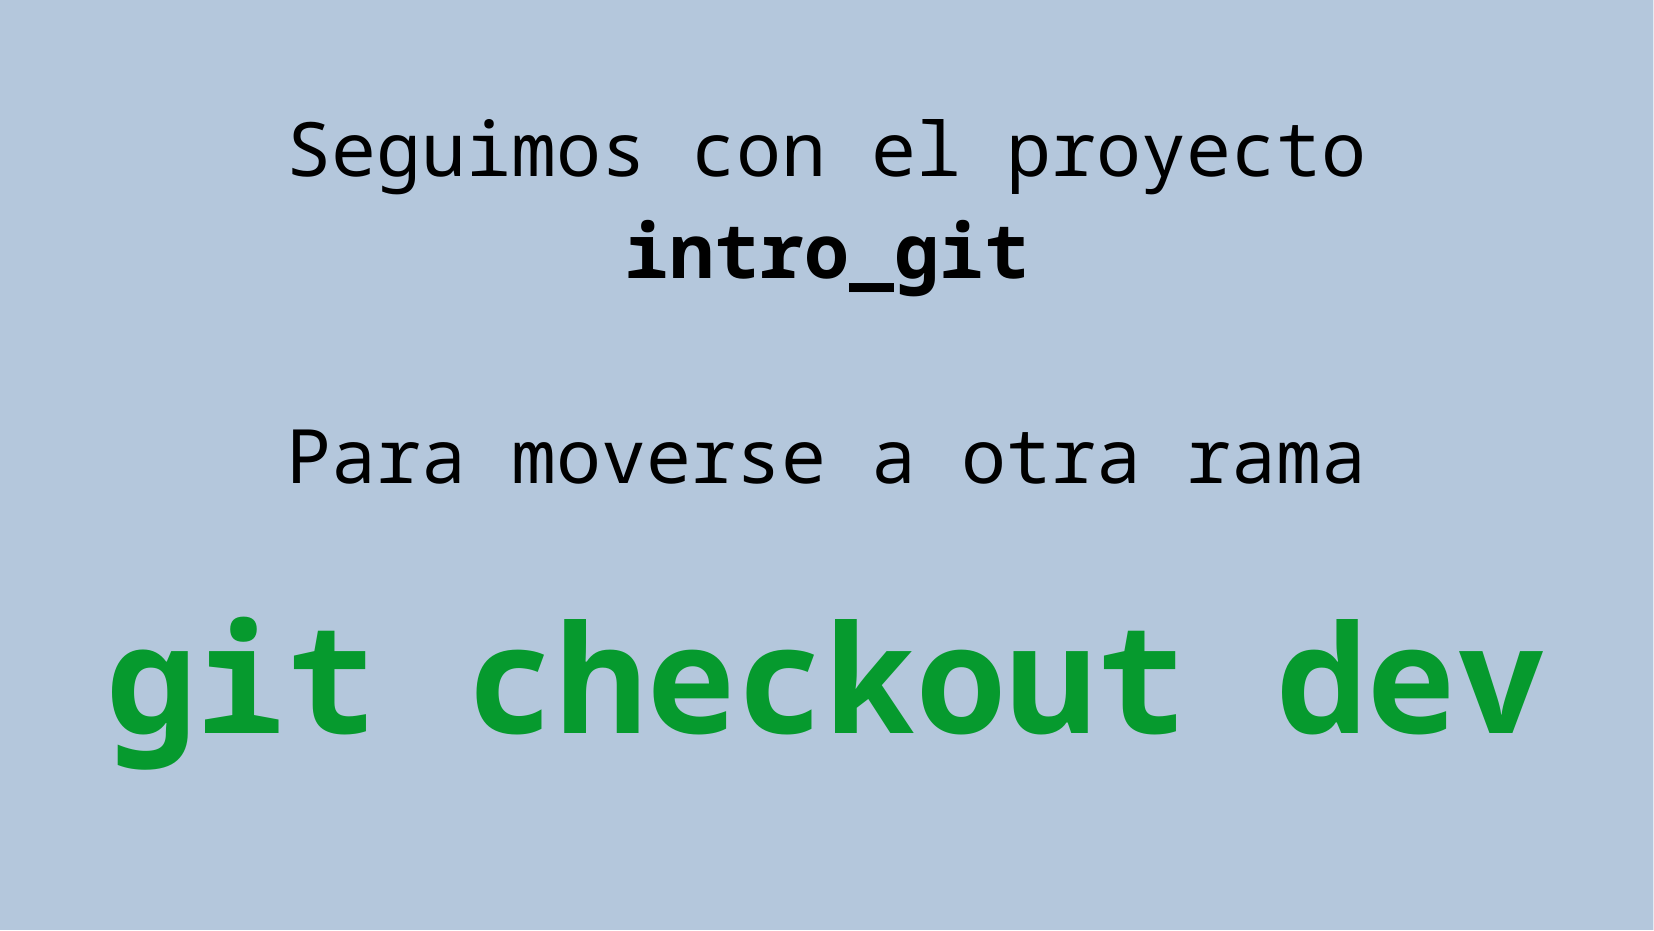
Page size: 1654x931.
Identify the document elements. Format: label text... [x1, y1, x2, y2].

subtitle Seguimos con el proyecto intro_git Para moverse a otra rama git checkout dev [82, 76, 1571, 797]
